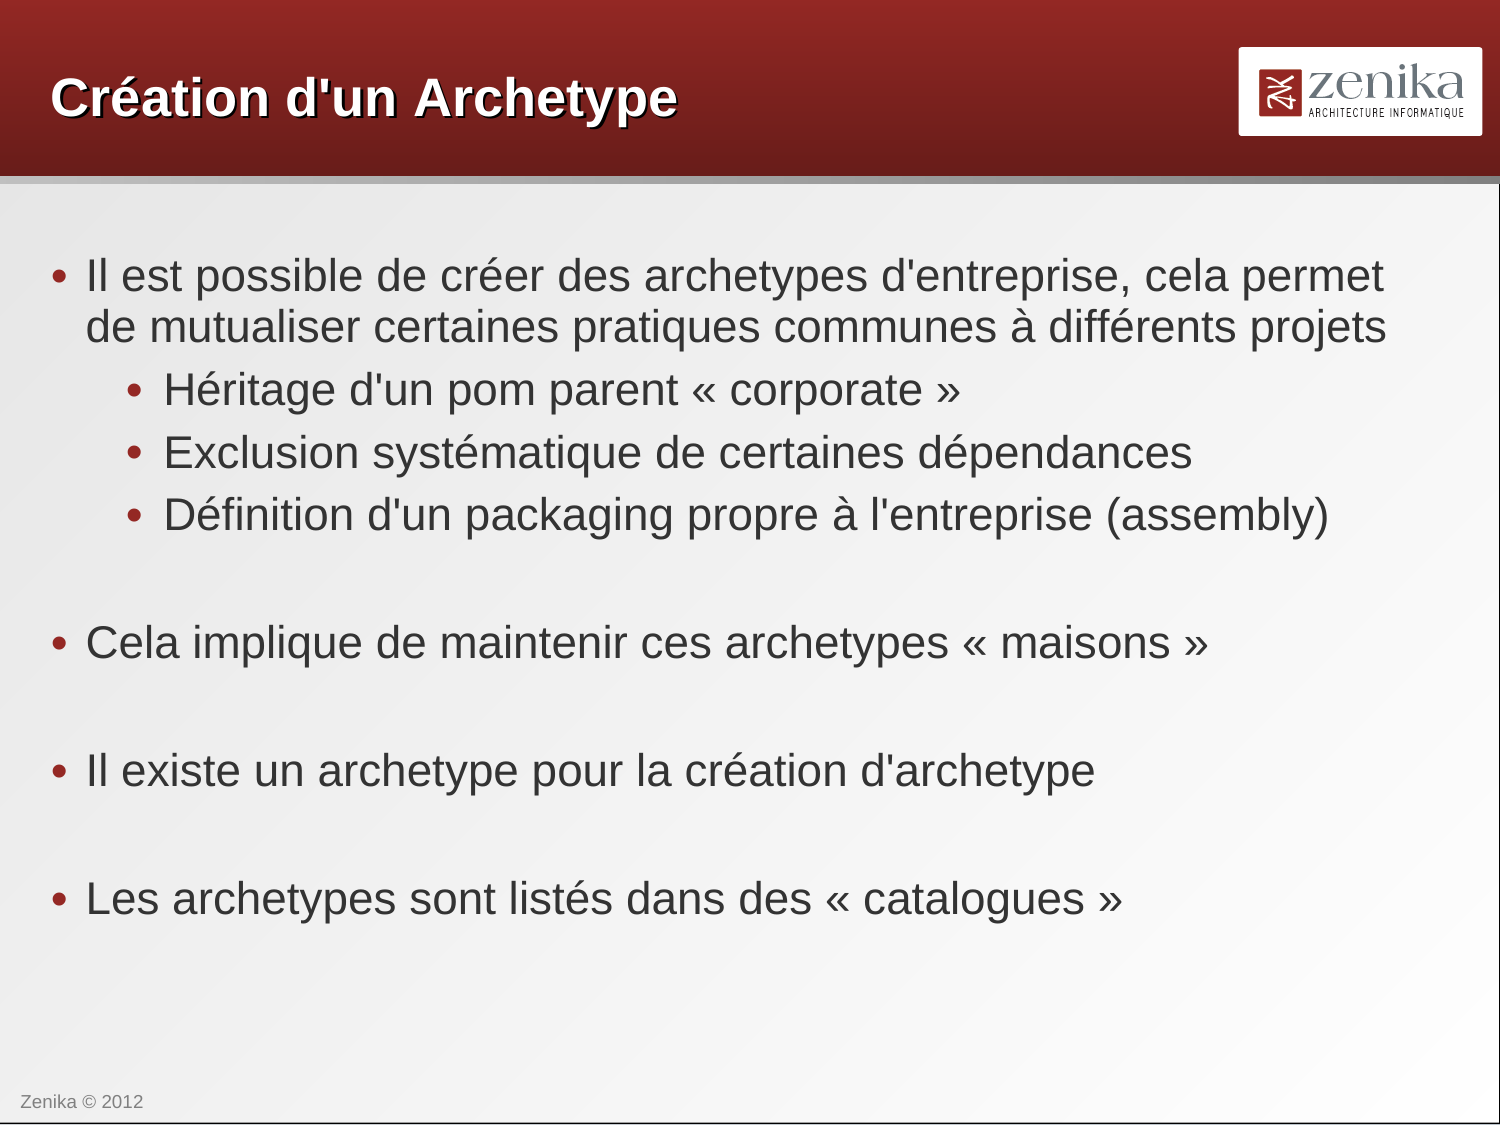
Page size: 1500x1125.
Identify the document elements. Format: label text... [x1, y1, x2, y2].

title Création d'un Archetype [50, 15, 1206, 180]
list Il est possible de créer des archetypes d'entreprise, cela permet de mutualiser certaines pratiques communes à différents projets Héritage d'un pom parent « corporate » Exclusion systématique de certaines dépendances Définition d'un packaging propre à l'entreprise (assembly) Cela implique de maintenir ces archetypes « maisons » Il existe un archetype pour la création d'archetype Les archetypes sont listés dans des « catalogues » [50, 249, 1435, 1079]
picture [1257, 58, 1464, 125]
